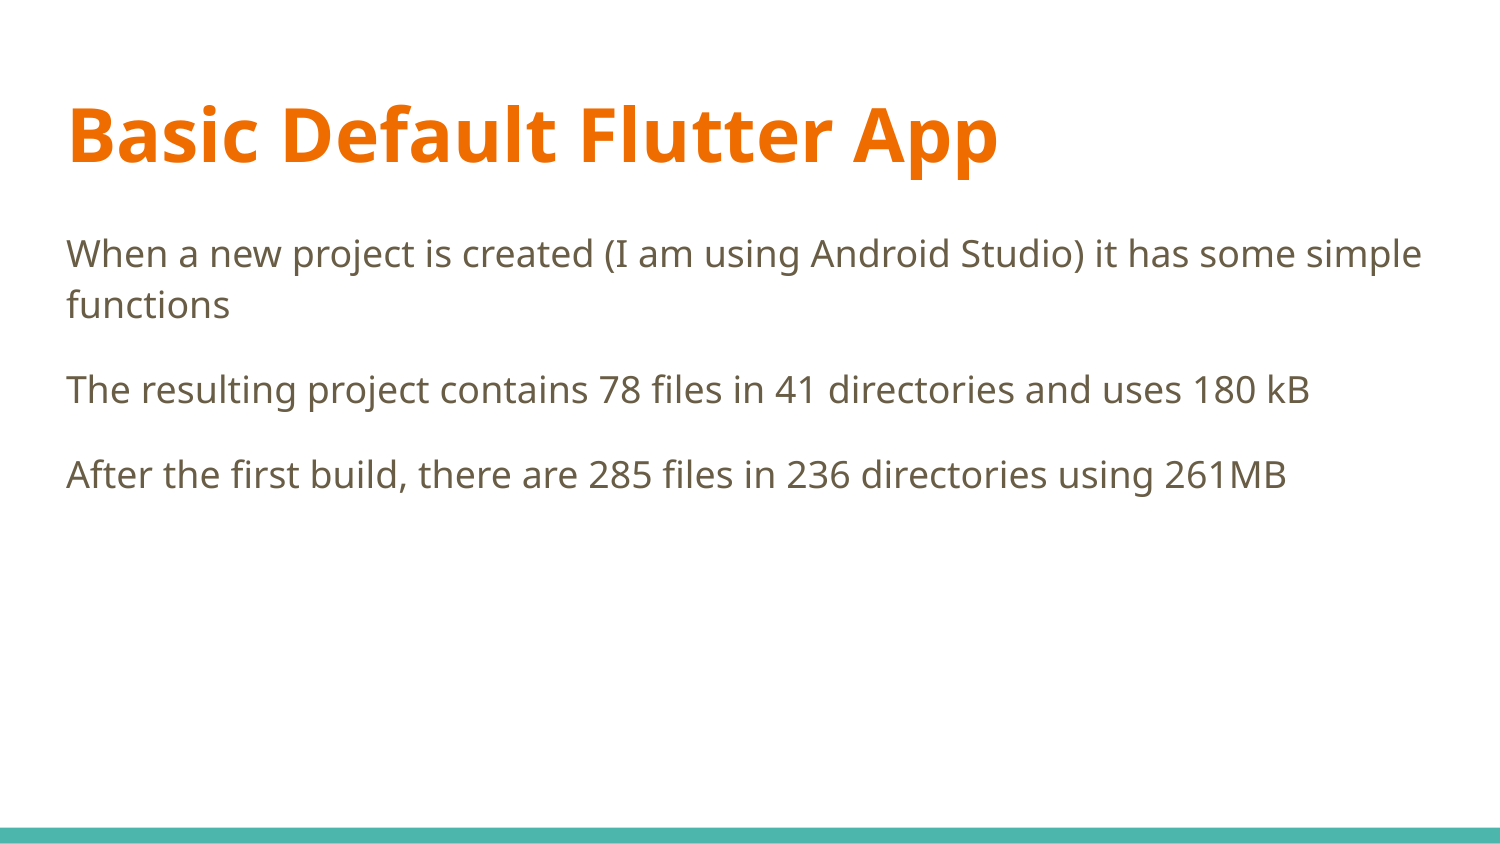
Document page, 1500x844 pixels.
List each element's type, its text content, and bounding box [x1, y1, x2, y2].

list When a new project is created (I am using Android Studio) it has some simple functions The resulting project contains 78 files in 41 directories and uses 180 kB After the first build, there are 285 files in 236 directories using 261MB [51, 207, 1449, 750]
title Basic Default Flutter App [51, 72, 1449, 189]
